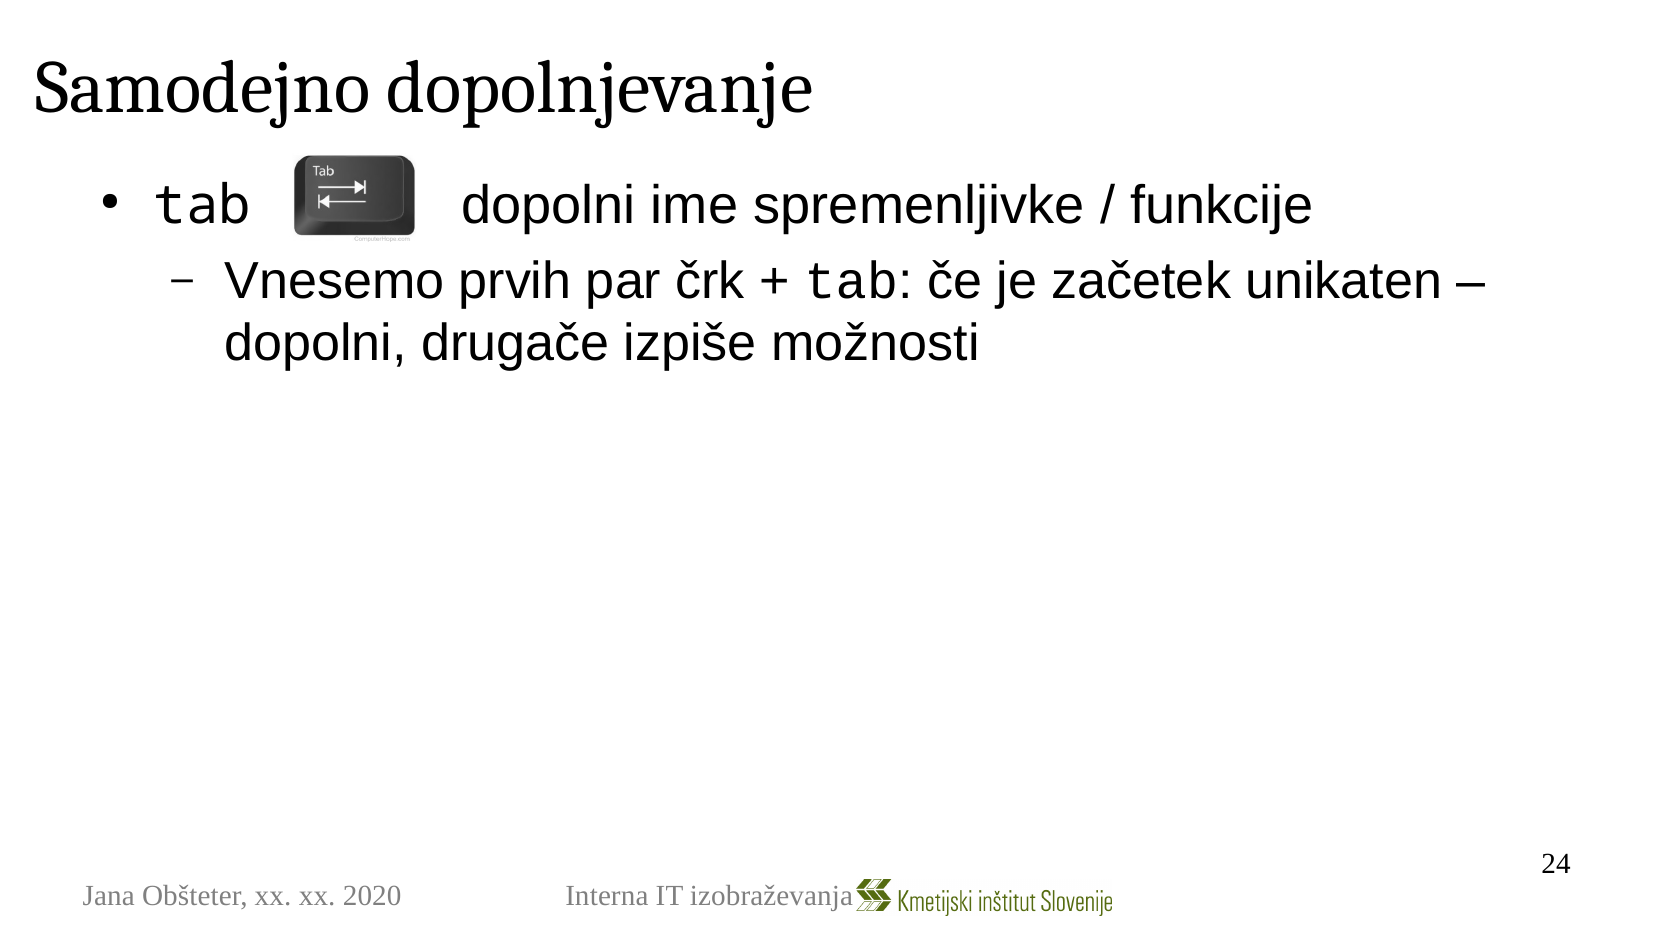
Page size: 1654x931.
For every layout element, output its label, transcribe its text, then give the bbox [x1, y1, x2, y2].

picture [289, 153, 420, 242]
list tab dopolni ime spremenljivke / funkcije Vnesemo prvih par črk + tab: če je začetek unikaten – dopolni, drugače izpiše možnosti [82, 165, 1571, 769]
title Samodejno dopolnjevanje [35, 21, 1524, 154]
picture [856, 879, 1112, 916]
